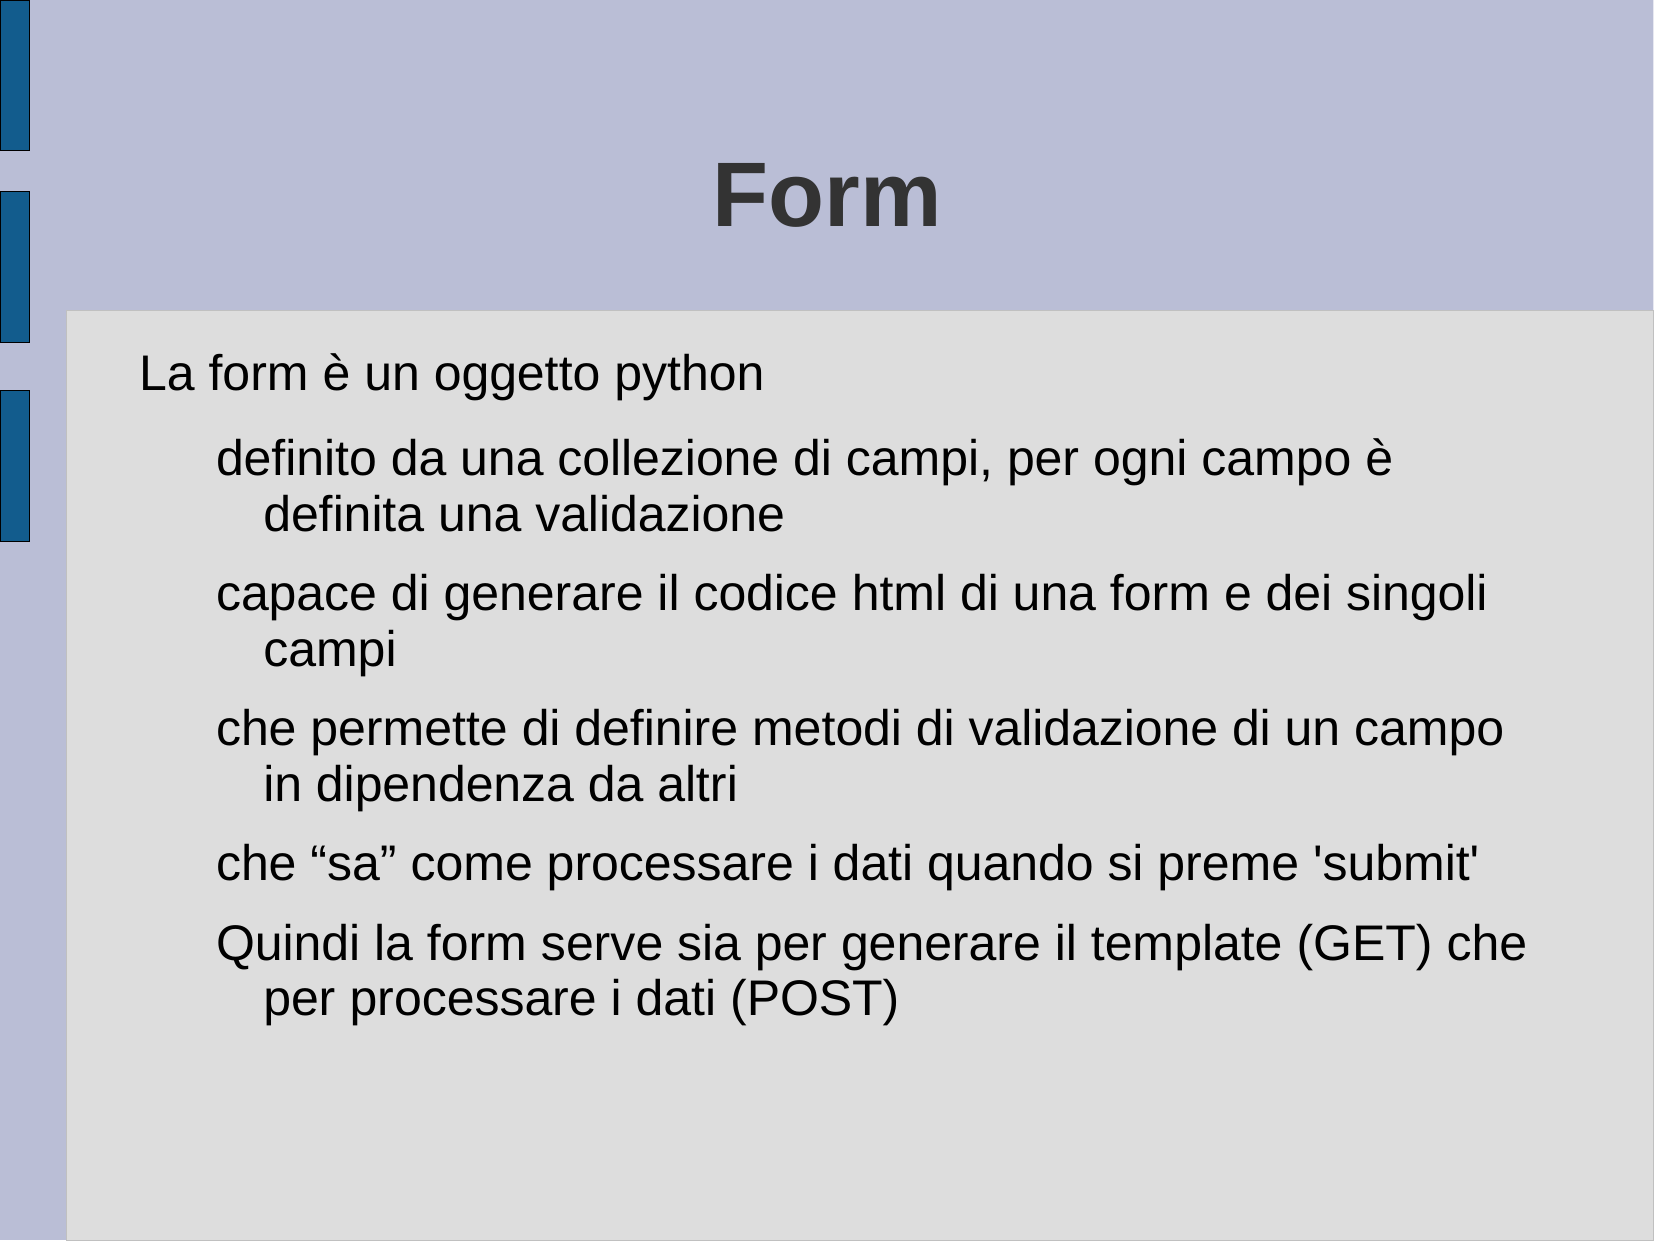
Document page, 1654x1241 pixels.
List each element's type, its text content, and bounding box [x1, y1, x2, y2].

list La form è un oggetto python definito da una collezione di campi, per ogni campo è definita una validazione capace di generare il codice html di una form e dei singoli campi che permette di definire metodi di validazione di un campo in dipendenza da altri che “sa” come processare i dati quando si preme 'submit' Quindi la form serve sia per generare il template (GET) che per processare i dati (POST) [121, 344, 1534, 1127]
title Form [121, 91, 1534, 299]
